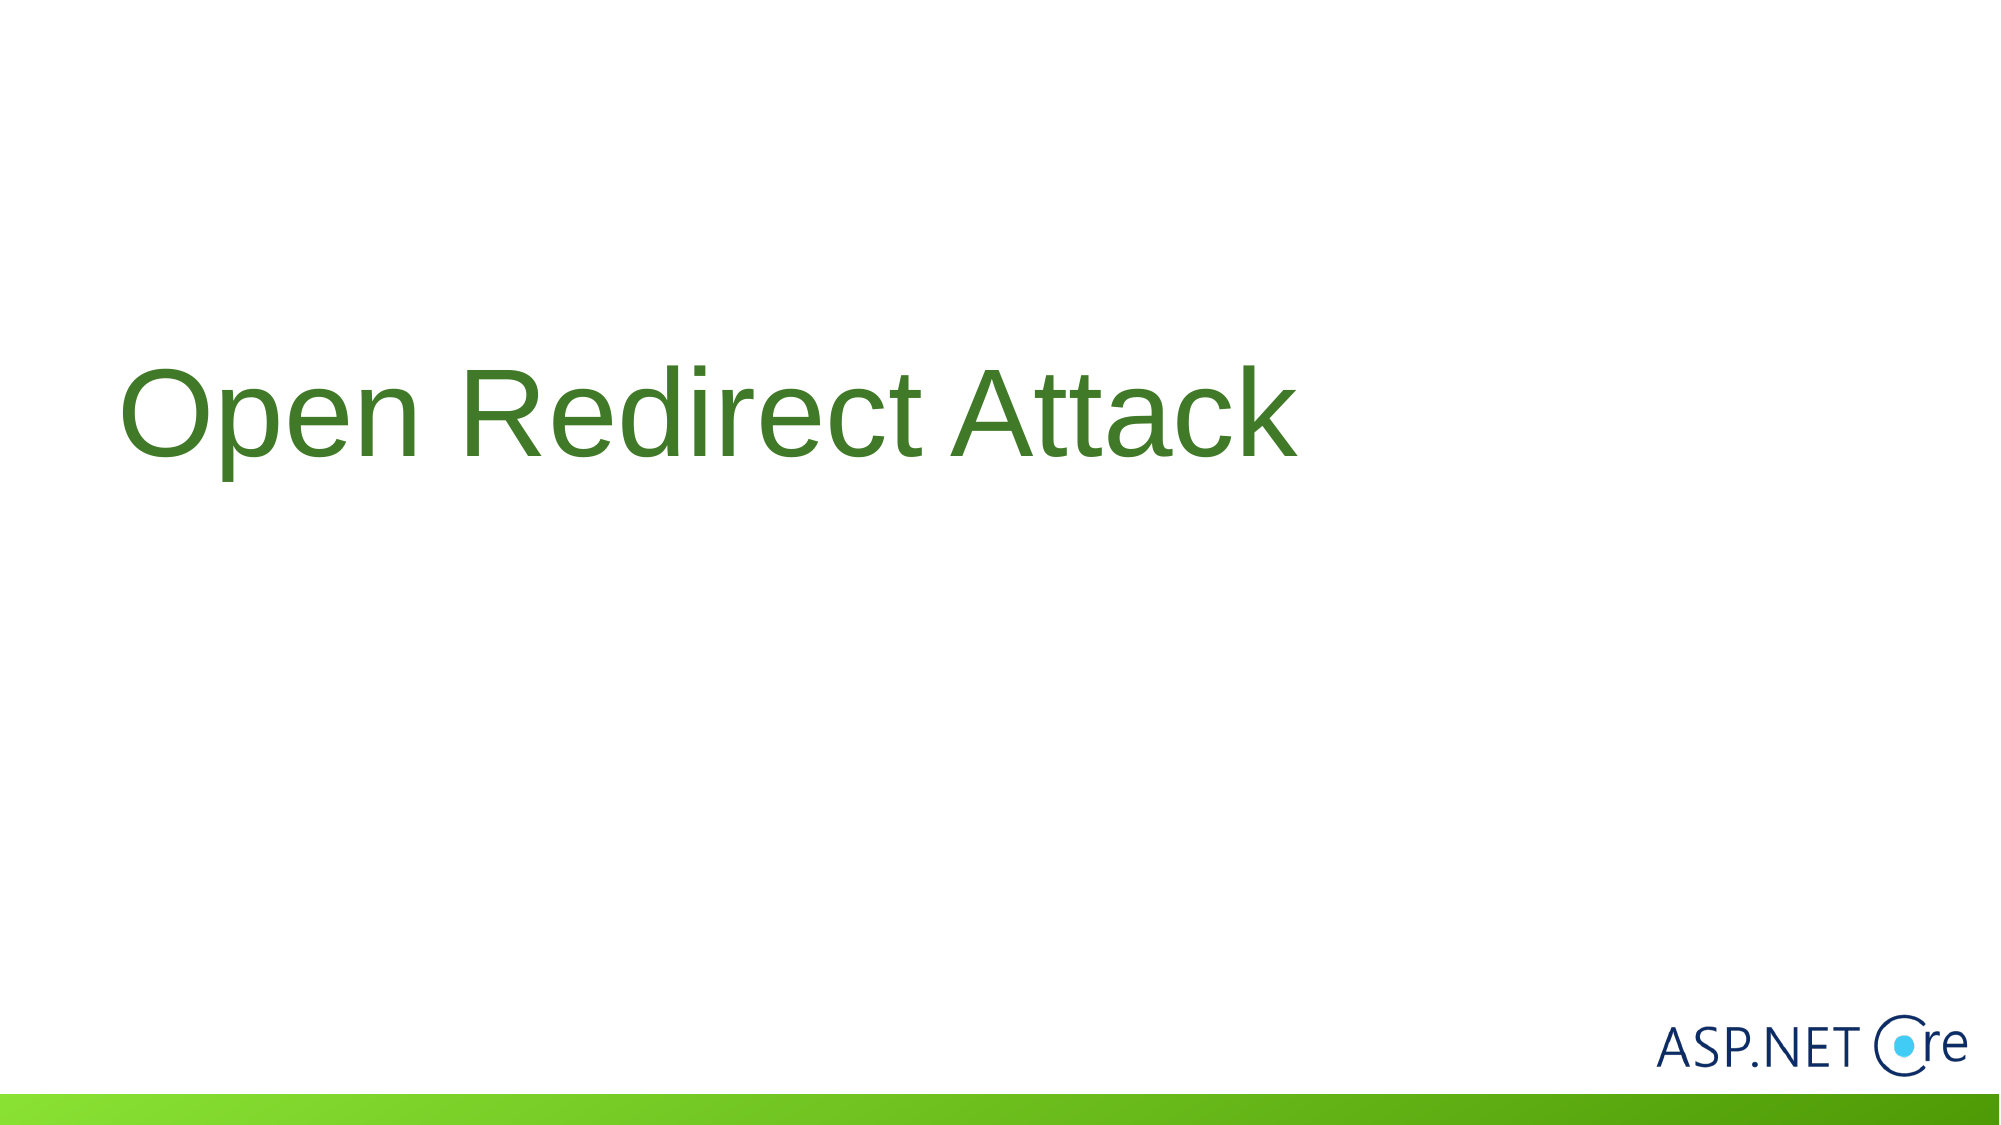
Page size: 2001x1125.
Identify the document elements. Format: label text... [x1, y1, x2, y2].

text_box Open Redirect Attack [102, 335, 1314, 491]
text_box [0, 1094, 2000, 1125]
picture [1641, 999, 1985, 1091]
